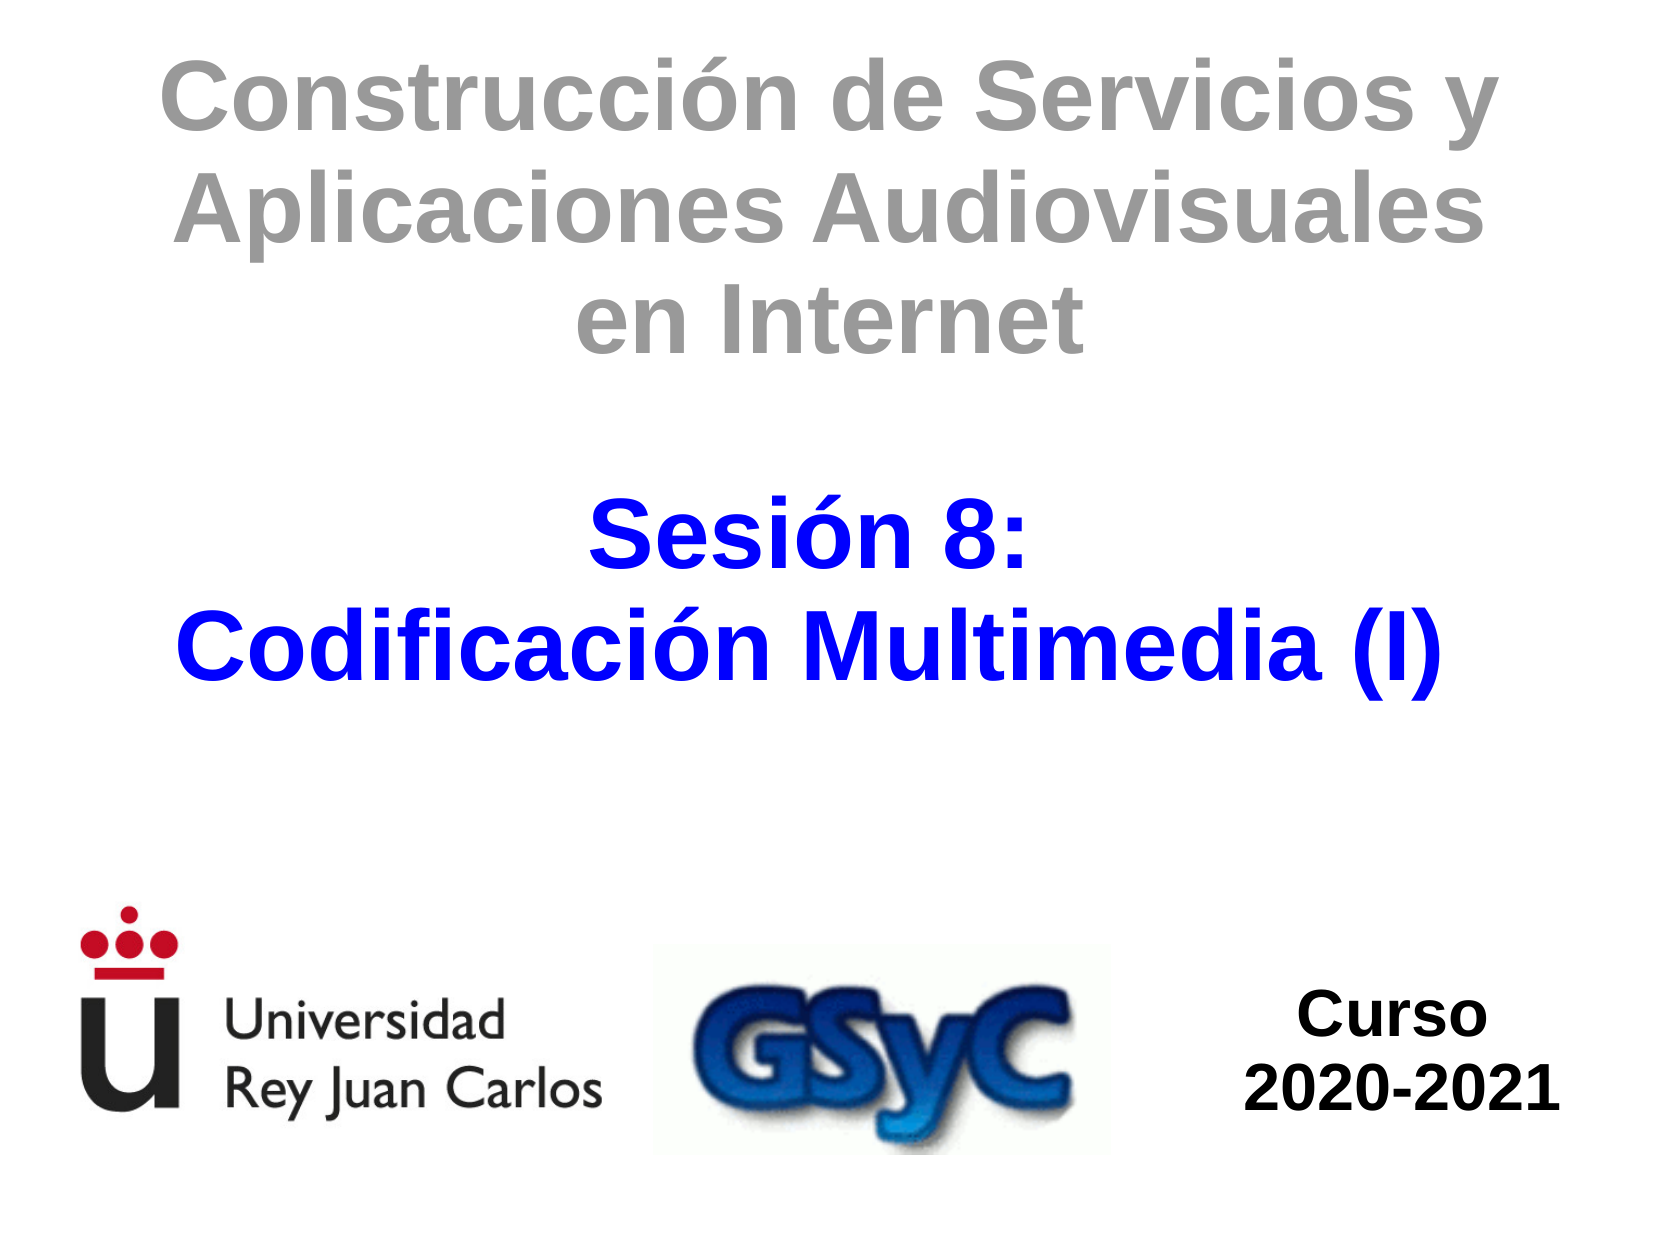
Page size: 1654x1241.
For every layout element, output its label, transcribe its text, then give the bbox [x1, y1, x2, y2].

title Sesión 8: Codificación Multimedia (I) [135, 422, 1486, 758]
title Curso 2020-2021 [1200, 975, 1606, 1126]
picture [46, 884, 631, 1141]
title Construcción de Servicios y Aplicaciones Audiovisuales en Internet [144, 39, 1516, 376]
picture [653, 944, 1111, 1156]
